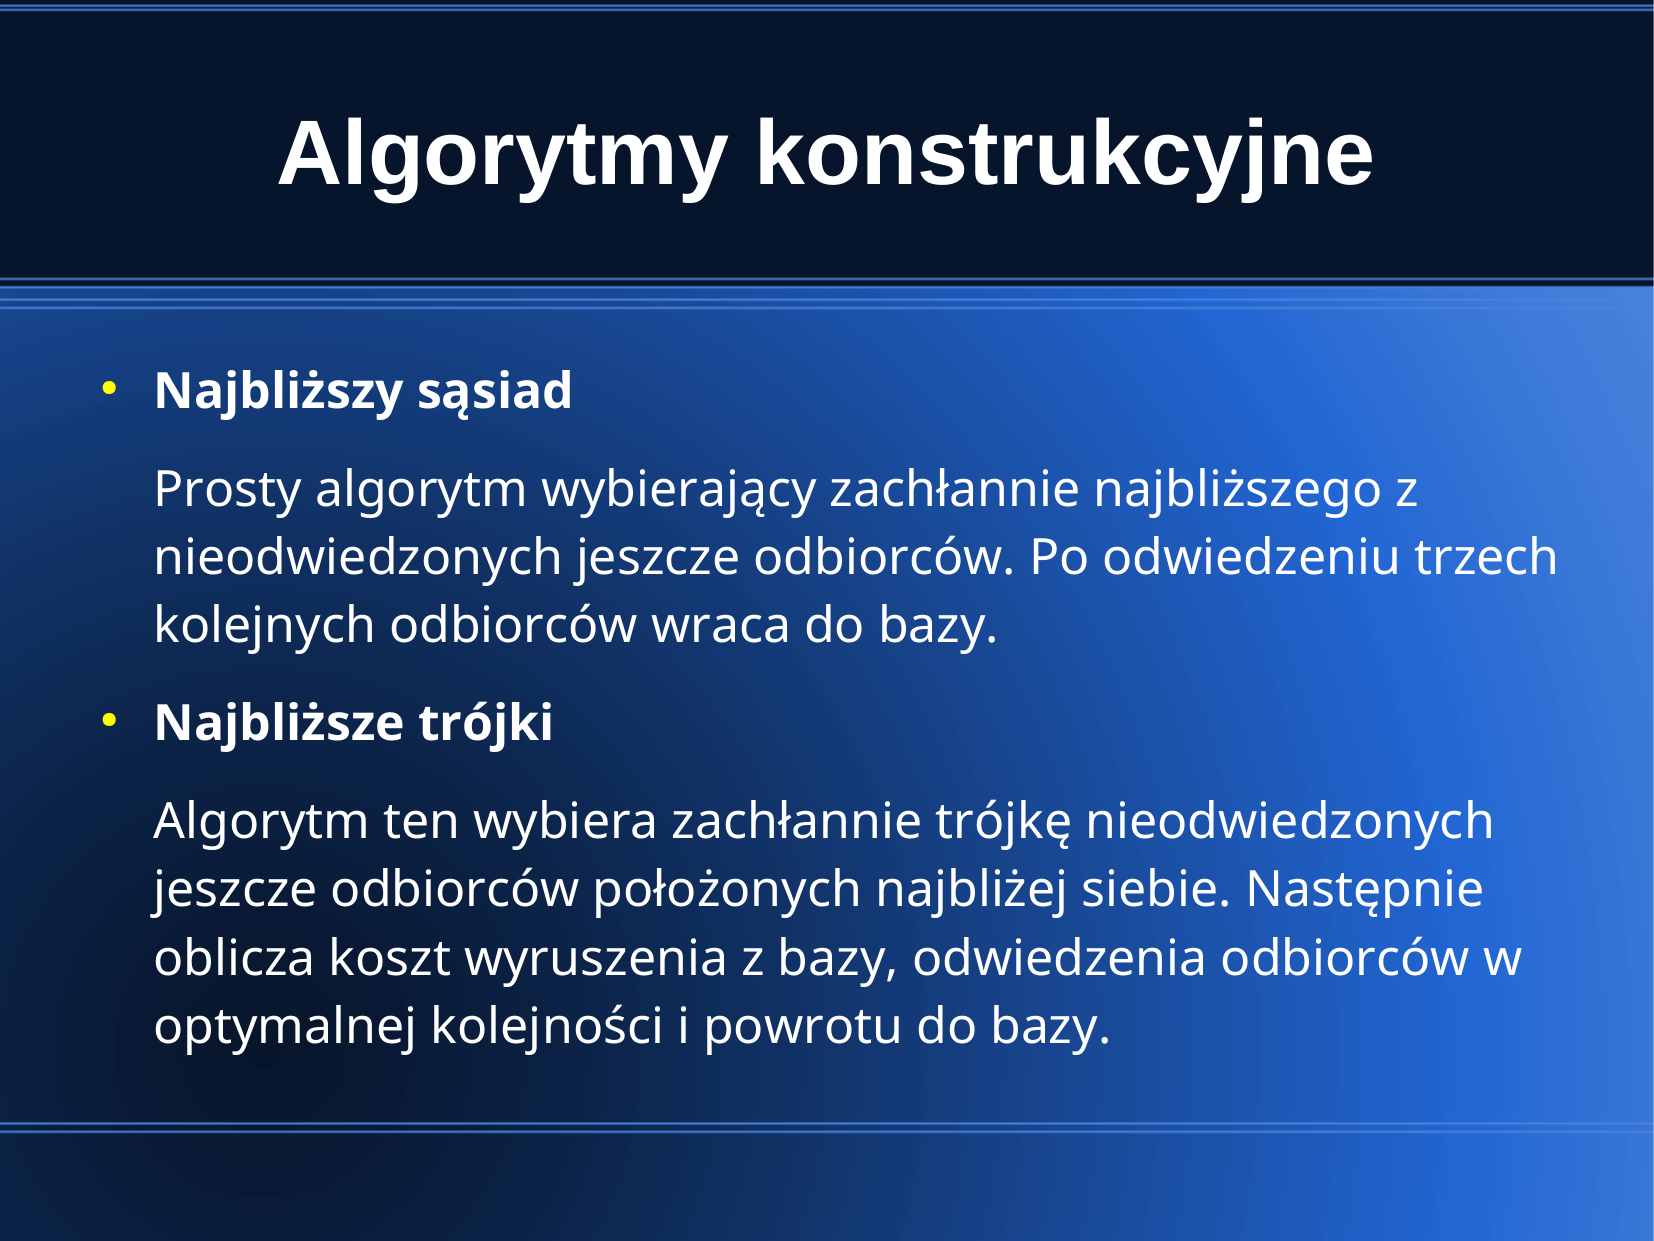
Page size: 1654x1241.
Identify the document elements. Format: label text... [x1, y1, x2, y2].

title Algorytmy konstrukcyjne [82, 49, 1571, 257]
list Najbliższy sąsiad Prosty algorytm wybierający zachłannie najbliższego z nieodwiedzonych jeszcze odbiorców. Po odwiedzeniu trzech kolejnych odbiorców wraca do bazy. Najbliższe trójki Algorytm ten wybiera zachłannie trójkę nieodwiedzonych jeszcze odbiorców położonych najbliżej siebie. Następnie oblicza koszt wyruszenia z bazy, odwiedzenia odbiorców w optymalnej kolejności i powrotu do bazy. [82, 355, 1571, 1075]
picture [0, 0, 1654, 1241]
